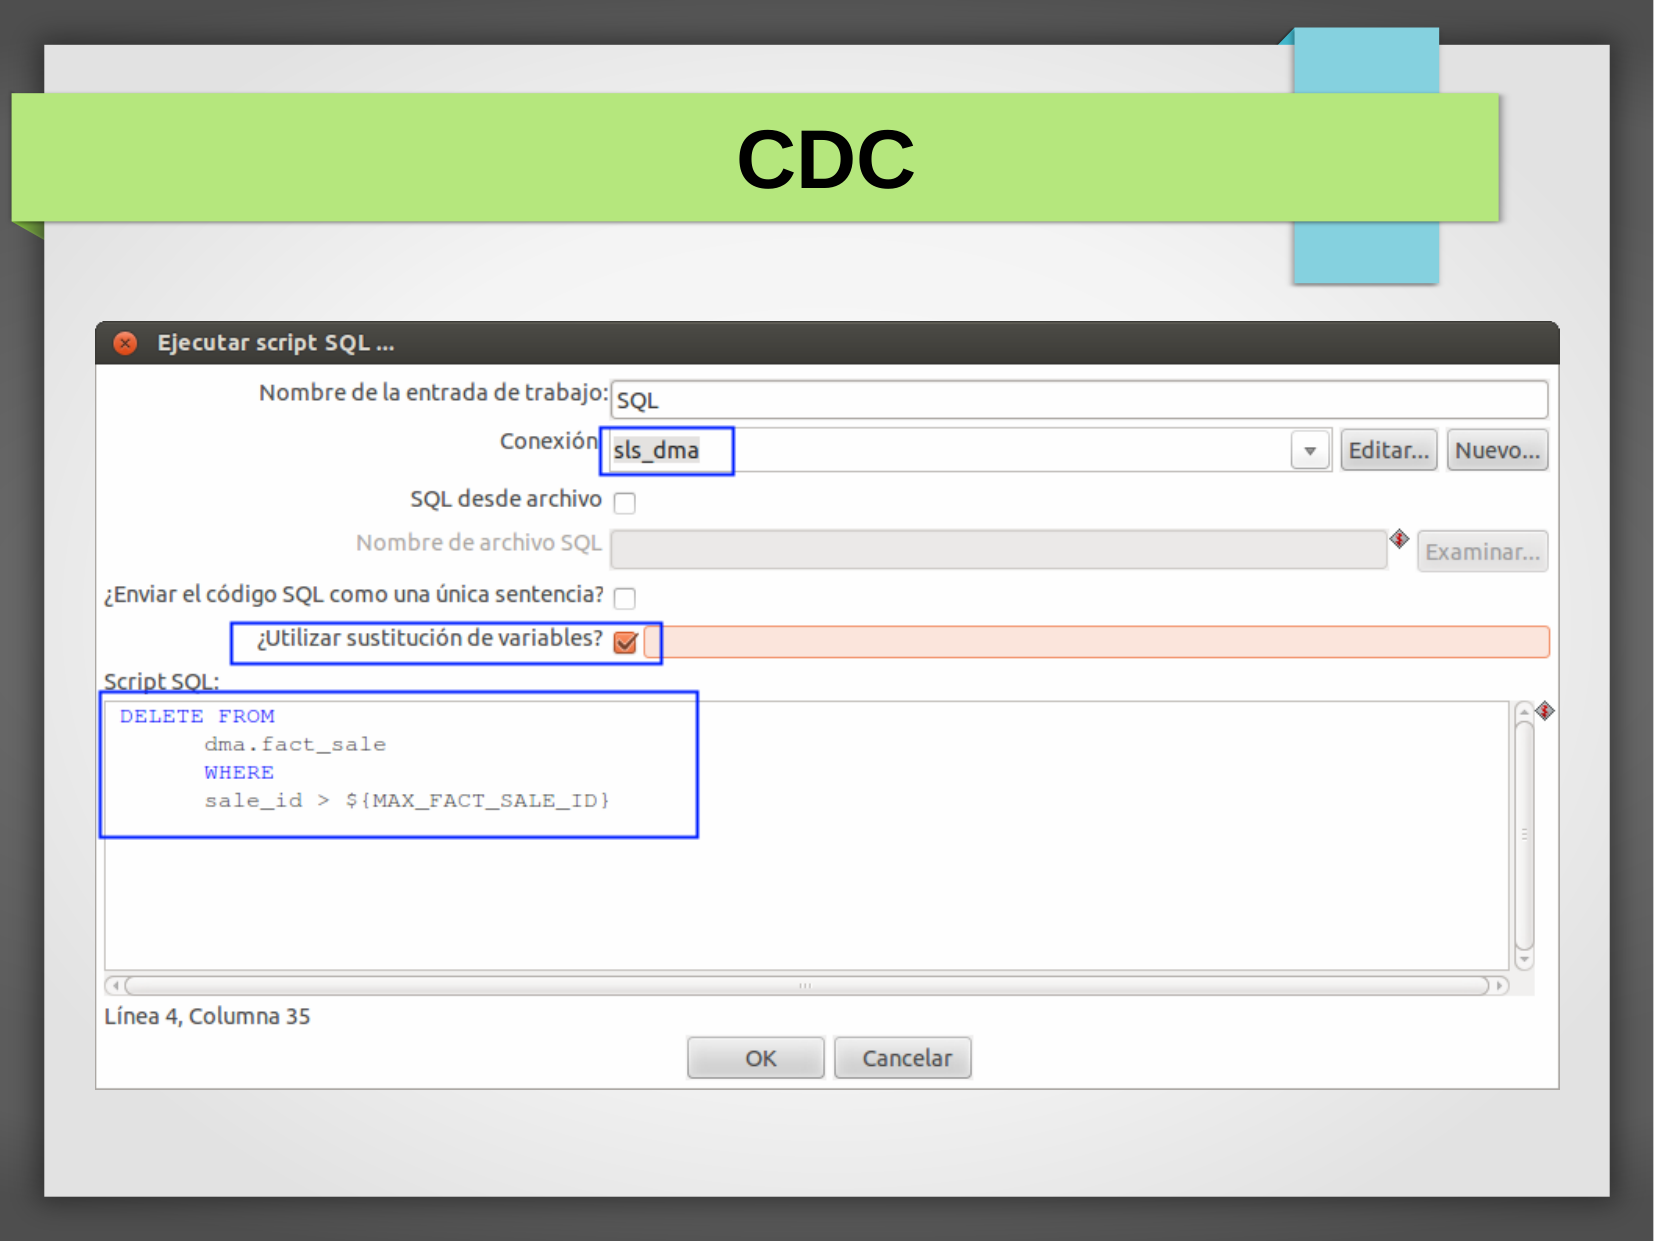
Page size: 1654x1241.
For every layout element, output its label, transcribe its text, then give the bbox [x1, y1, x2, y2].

picture [0, 0, 1654, 1241]
title CDC [70, 106, 1583, 213]
